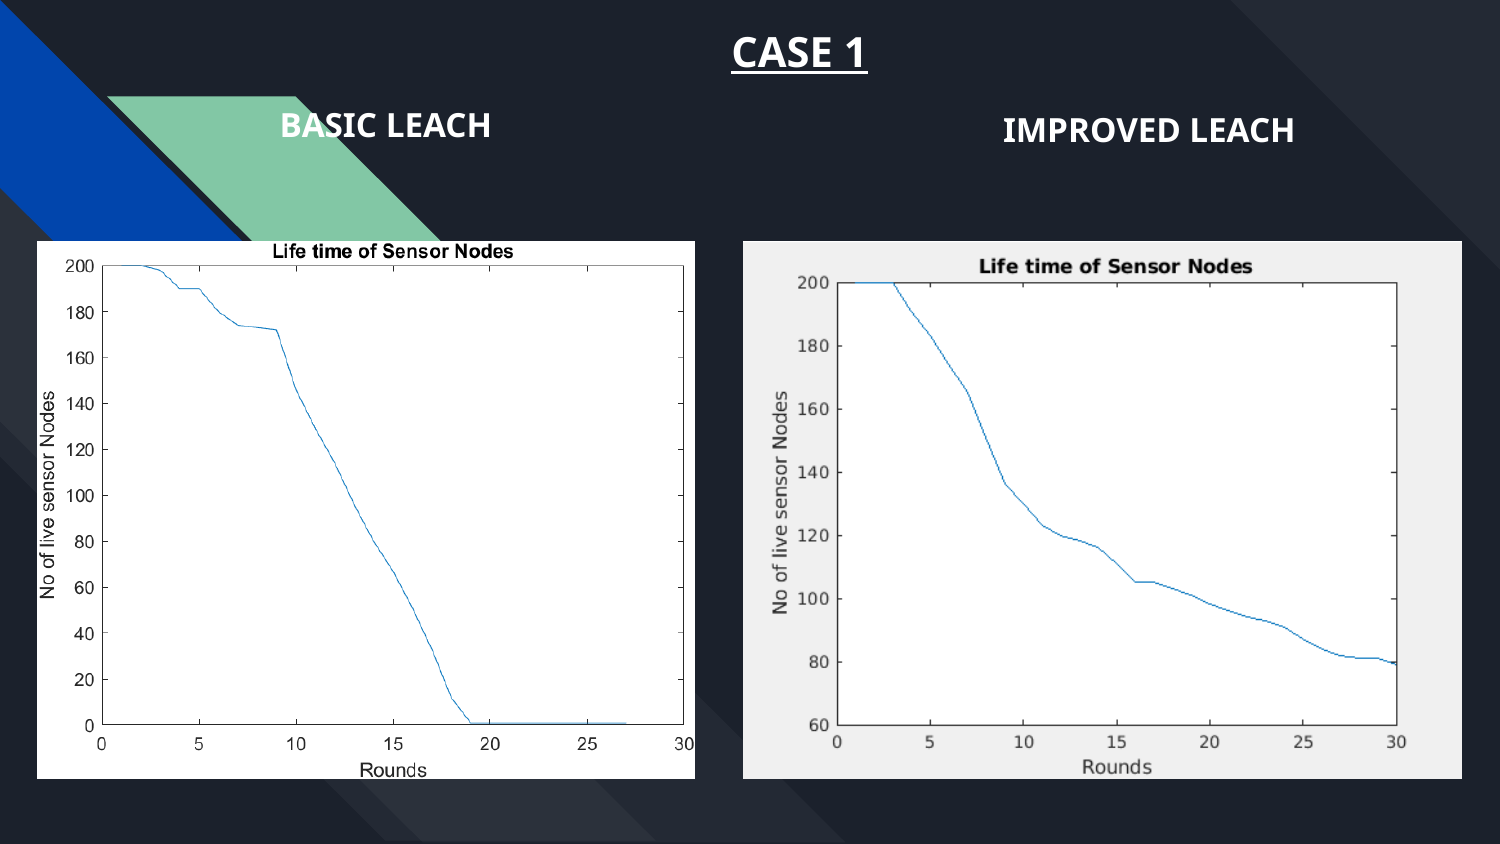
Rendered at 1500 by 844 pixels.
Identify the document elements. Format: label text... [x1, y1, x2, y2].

picture [37, 241, 695, 779]
text_box CASE 1 [372, 10, 1228, 85]
text_box BASIC LEACH [152, 89, 621, 156]
text_box IMPROVED LEACH [910, 93, 1388, 150]
picture [743, 241, 1462, 779]
